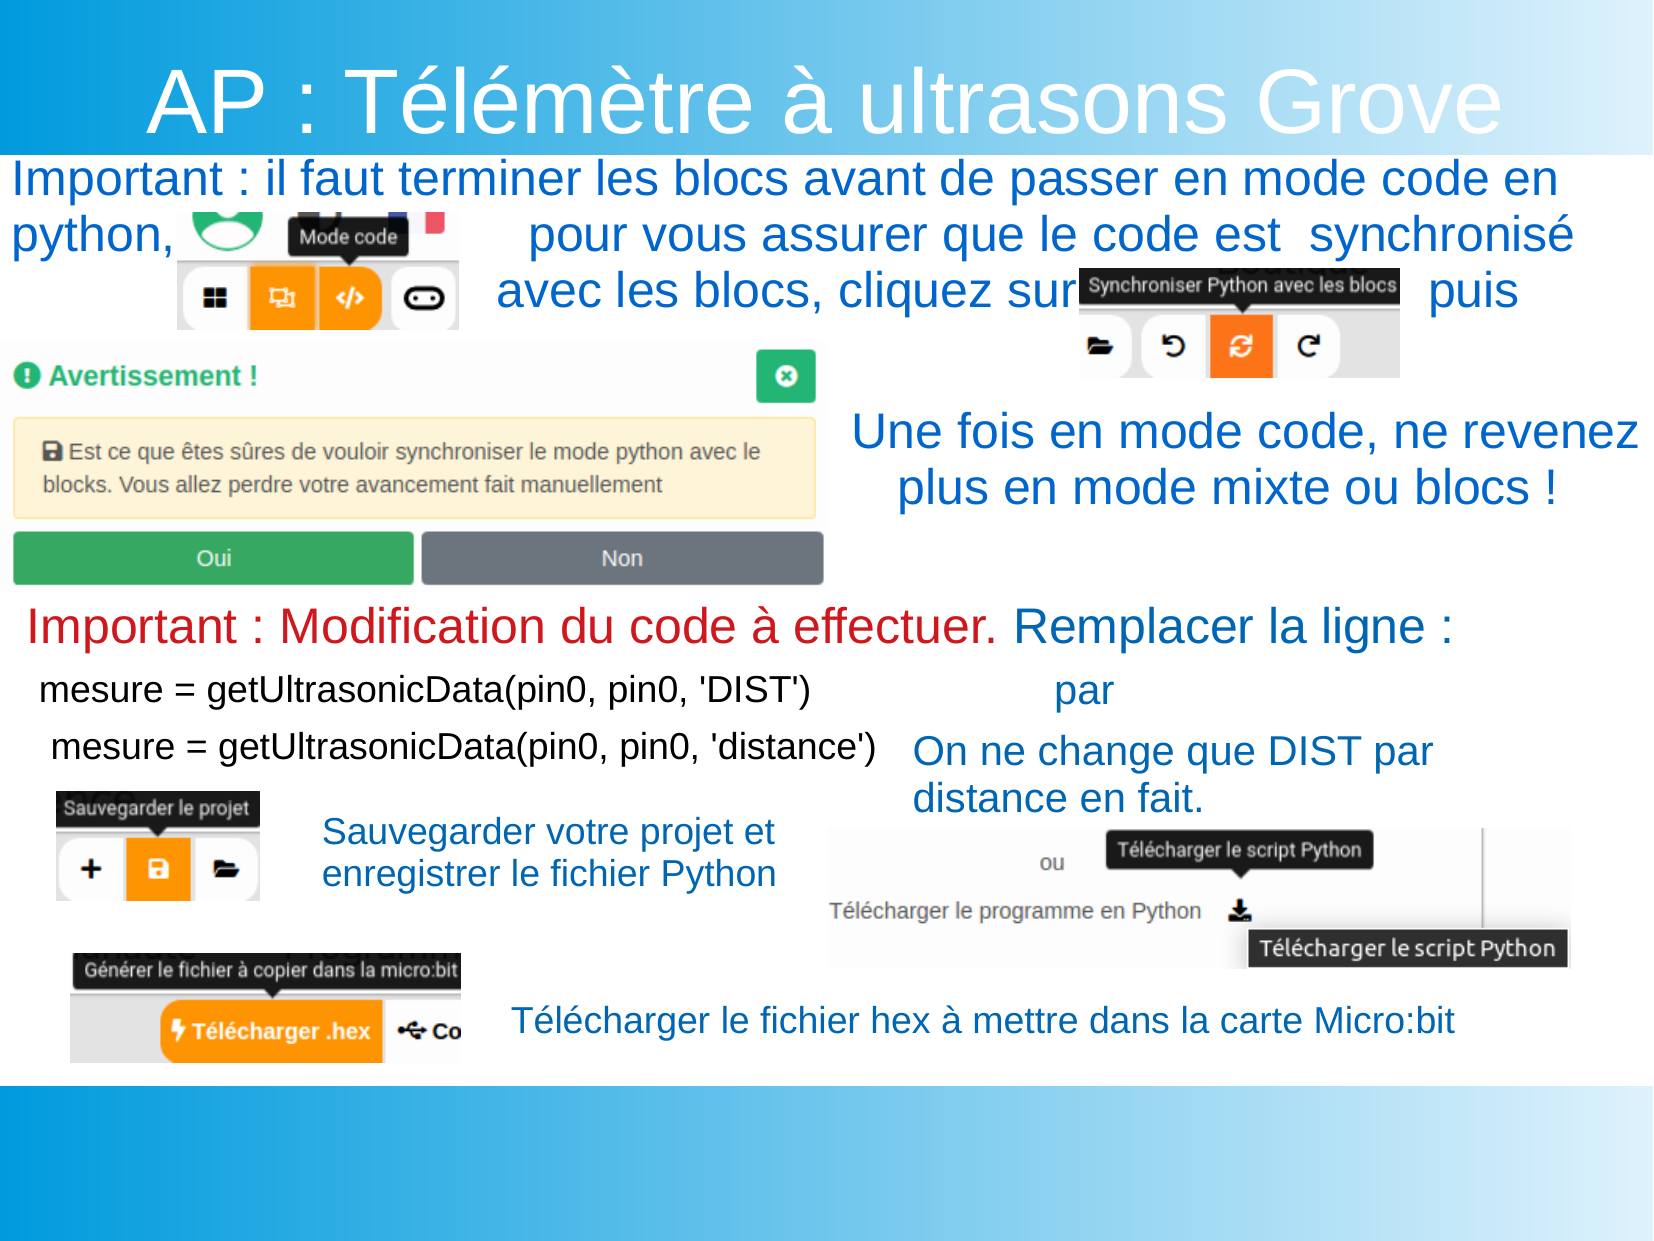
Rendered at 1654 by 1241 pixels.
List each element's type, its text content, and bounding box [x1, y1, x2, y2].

picture [0, 342, 827, 593]
picture [828, 828, 1571, 969]
title AP : Télémètre à ultrasons Grove [82, 49, 1571, 150]
text_box mesure = getUltrasonicData(pin0, pin0, 'distance') [35, 718, 981, 780]
text_box Télécharger le fichier hex à mettre dans la carte Micro:bit [496, 992, 1560, 1063]
picture [177, 212, 459, 330]
text_box Important : Modification du code à effectuer. Remplacer la ligne : [11, 590, 1630, 704]
text_box Sauvegarder votre projet et enregistrer le fichier Python [307, 803, 827, 902]
text_box par [1039, 659, 1134, 720]
picture [1079, 268, 1400, 378]
text_box On ne change que DIST par distance en fait. [897, 720, 1583, 829]
list Important : il faut terminer les blocs avant de passer en mode code en python, pour vous assurer que le code est synchronisé avec les blocs, cliquez sur puis Une fois en mode code, ne revenez plus en mode mixte ou blocs ! [11, 150, 1644, 575]
picture [70, 953, 461, 1063]
picture [56, 791, 260, 901]
text_box mesure = getUltrasonicData(pin0, pin0, 'DIST') [24, 661, 851, 719]
